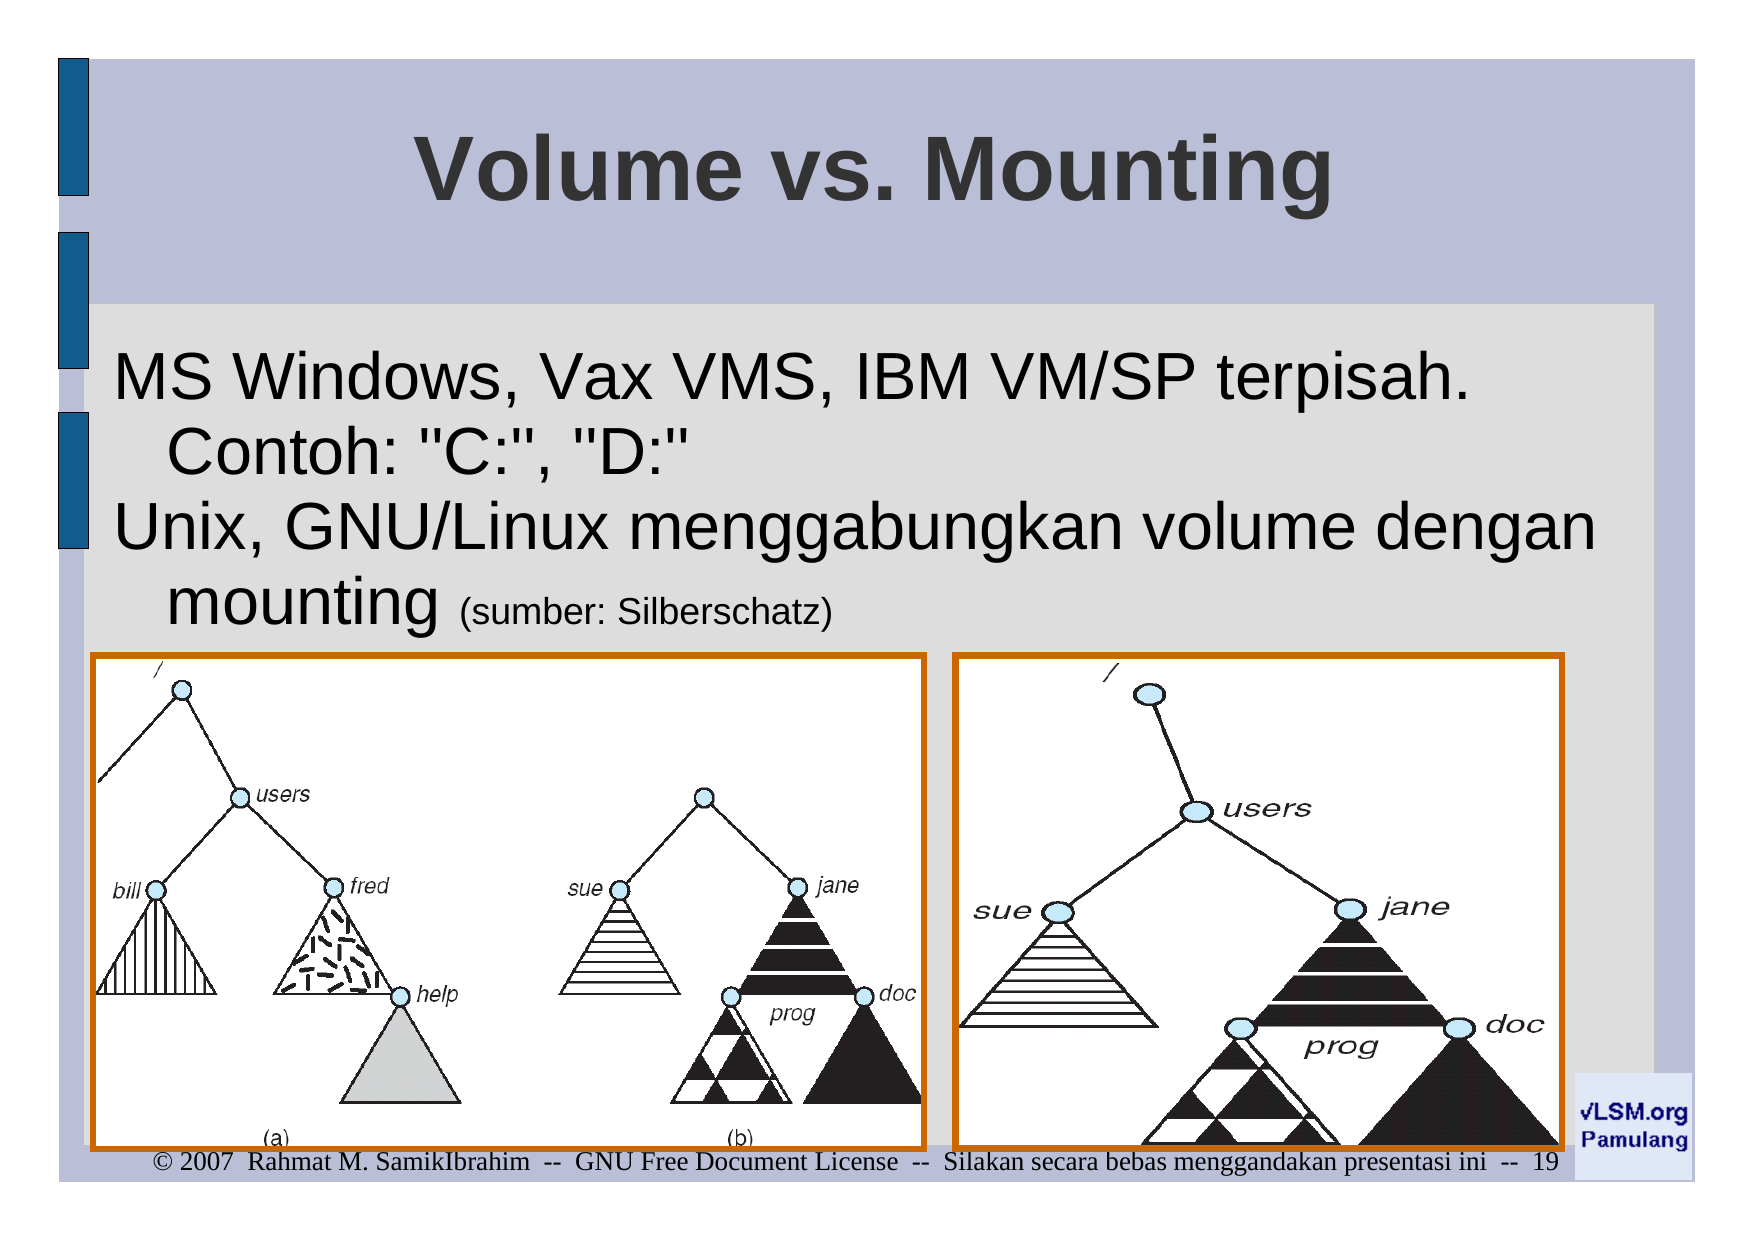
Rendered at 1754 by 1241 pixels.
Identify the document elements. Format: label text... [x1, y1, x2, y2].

title Volume vs. Mounting [95, 74, 1655, 263]
picture [958, 658, 1559, 1147]
picture [1575, 1073, 1692, 1180]
picture [96, 658, 922, 1147]
list MS Windows, Vax VMS, IBM VM/SP terpisah. Contoh: ''C:'', ''D:'' Unix, GNU/Linux menggabungkan volume dengan mounting (sumber: Silberschatz) [96, 339, 1656, 922]
